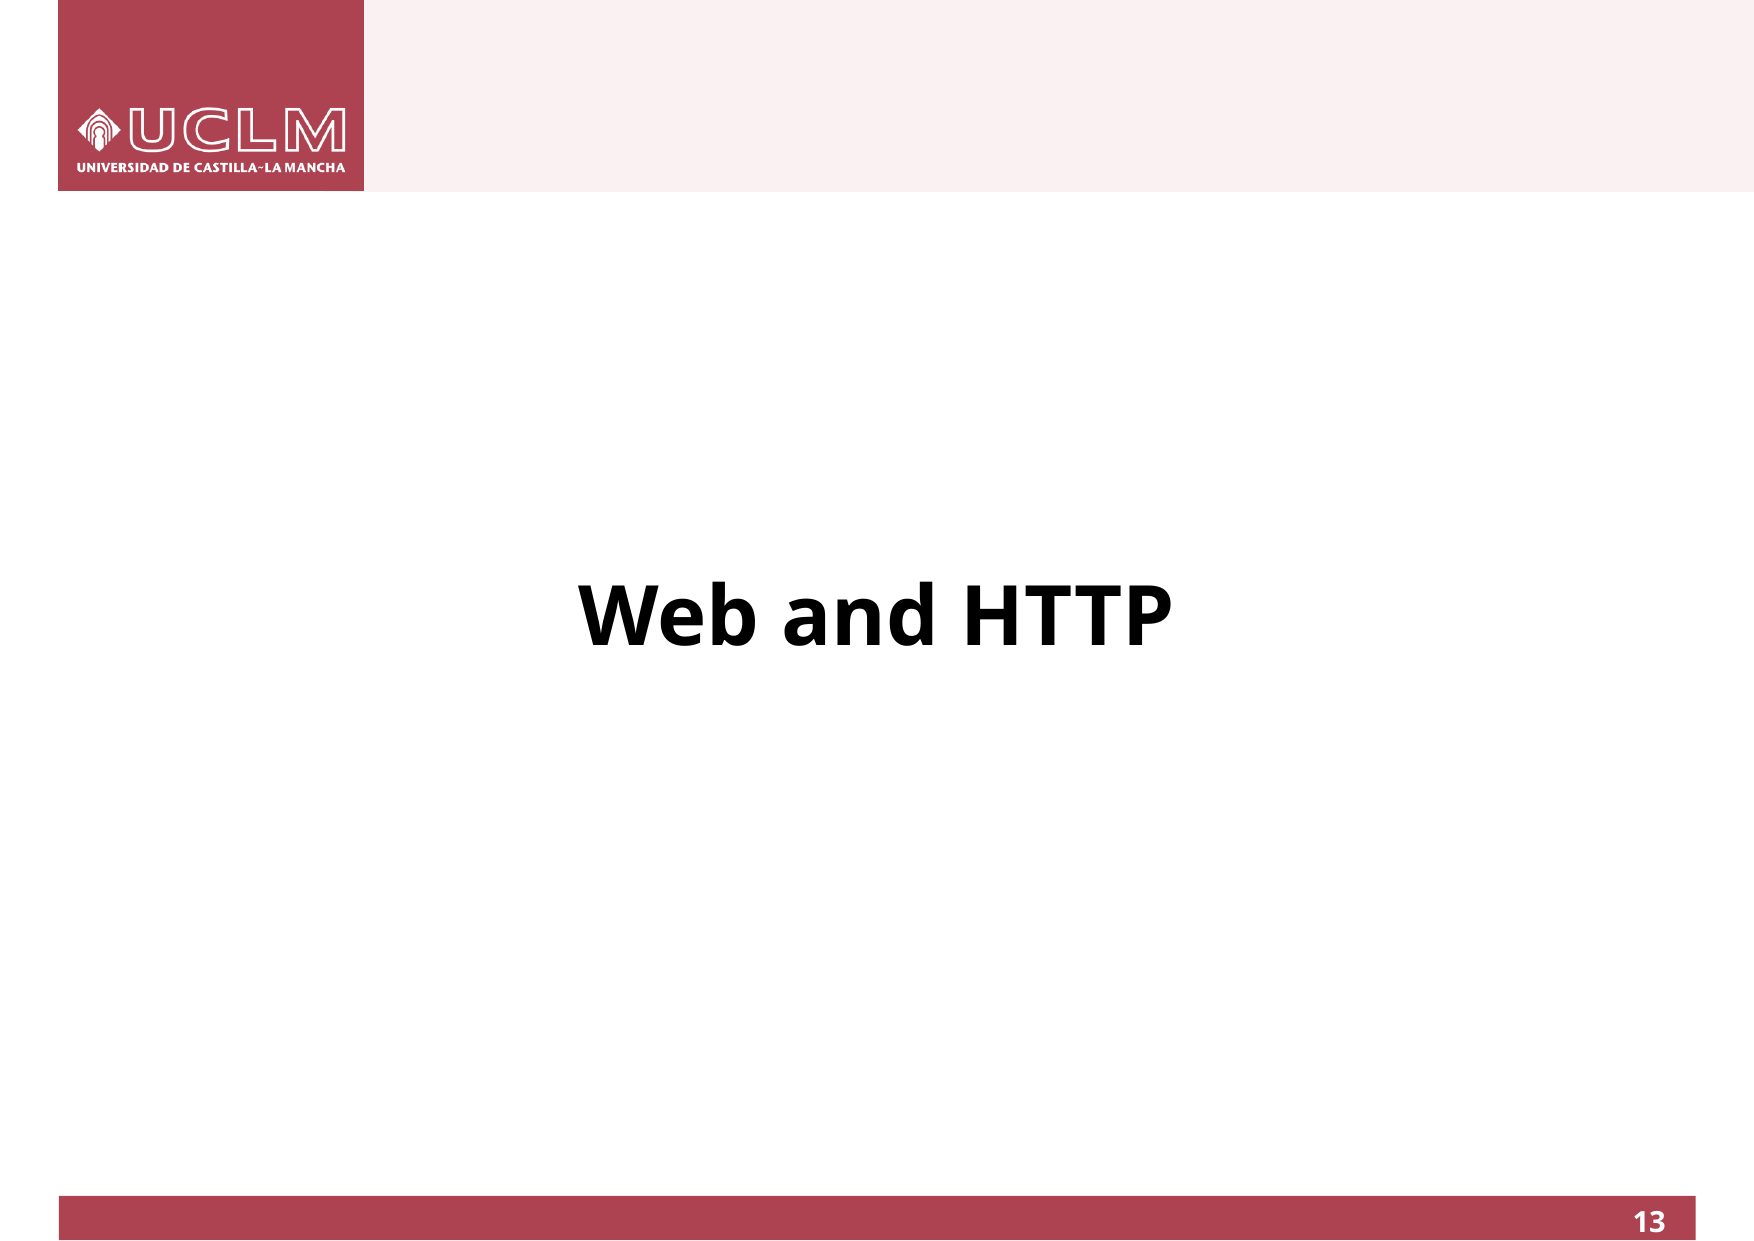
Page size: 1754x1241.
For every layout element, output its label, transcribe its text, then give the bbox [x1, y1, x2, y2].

subtitle Web and HTTP [87, 254, 1667, 1074]
picture [58, 0, 364, 191]
